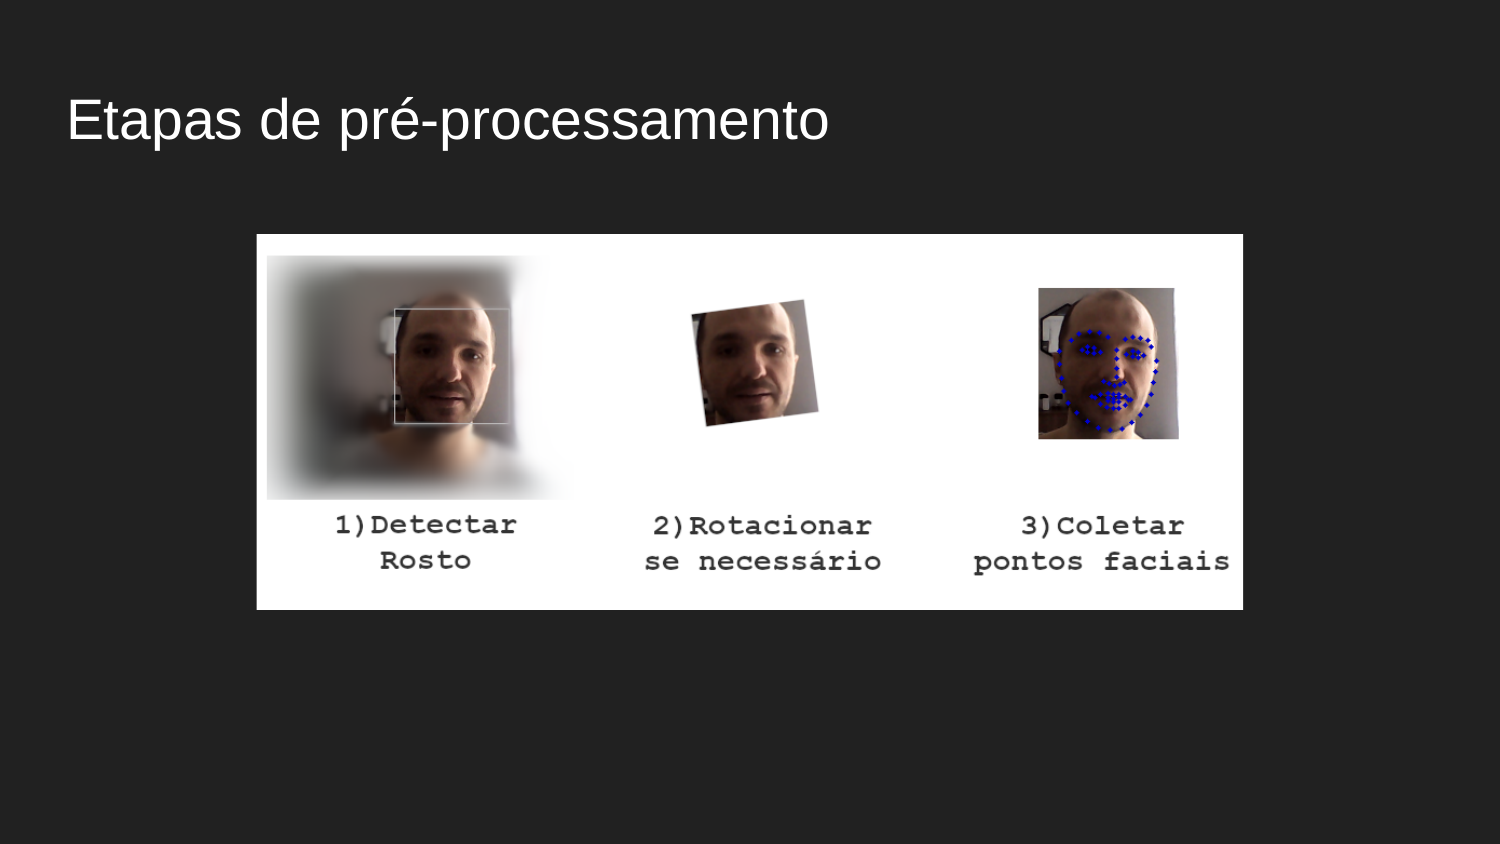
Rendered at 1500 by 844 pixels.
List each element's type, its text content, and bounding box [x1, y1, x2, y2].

title Etapas de pré-processamento [51, 72, 1449, 167]
picture [256, 234, 1244, 610]
